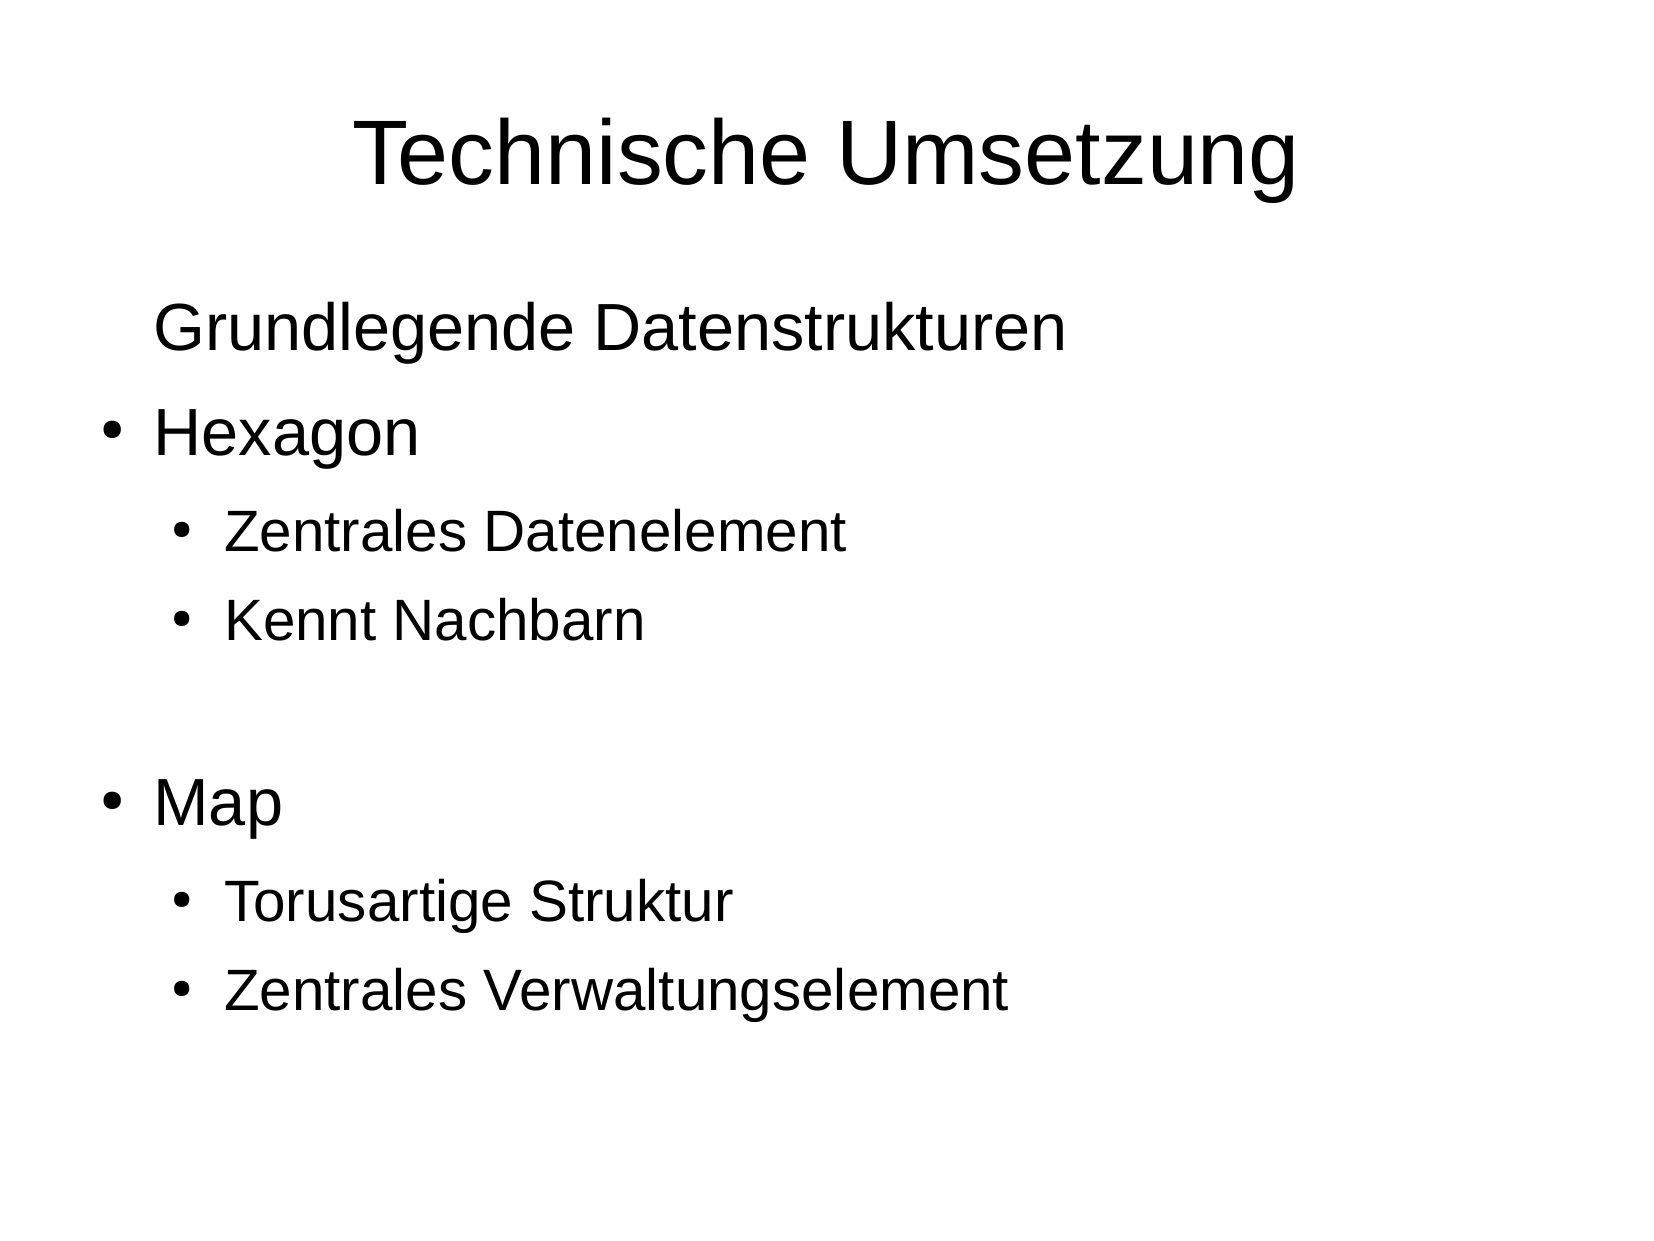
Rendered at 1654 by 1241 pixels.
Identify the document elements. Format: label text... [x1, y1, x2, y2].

title Technische Umsetzung [82, 49, 1571, 257]
list Grundlegende Datenstrukturen Hexagon Zentrales Datenelement Kennt Nachbarn Map Torusartige Struktur Zentrales Verwaltungselement [82, 290, 1571, 1109]
